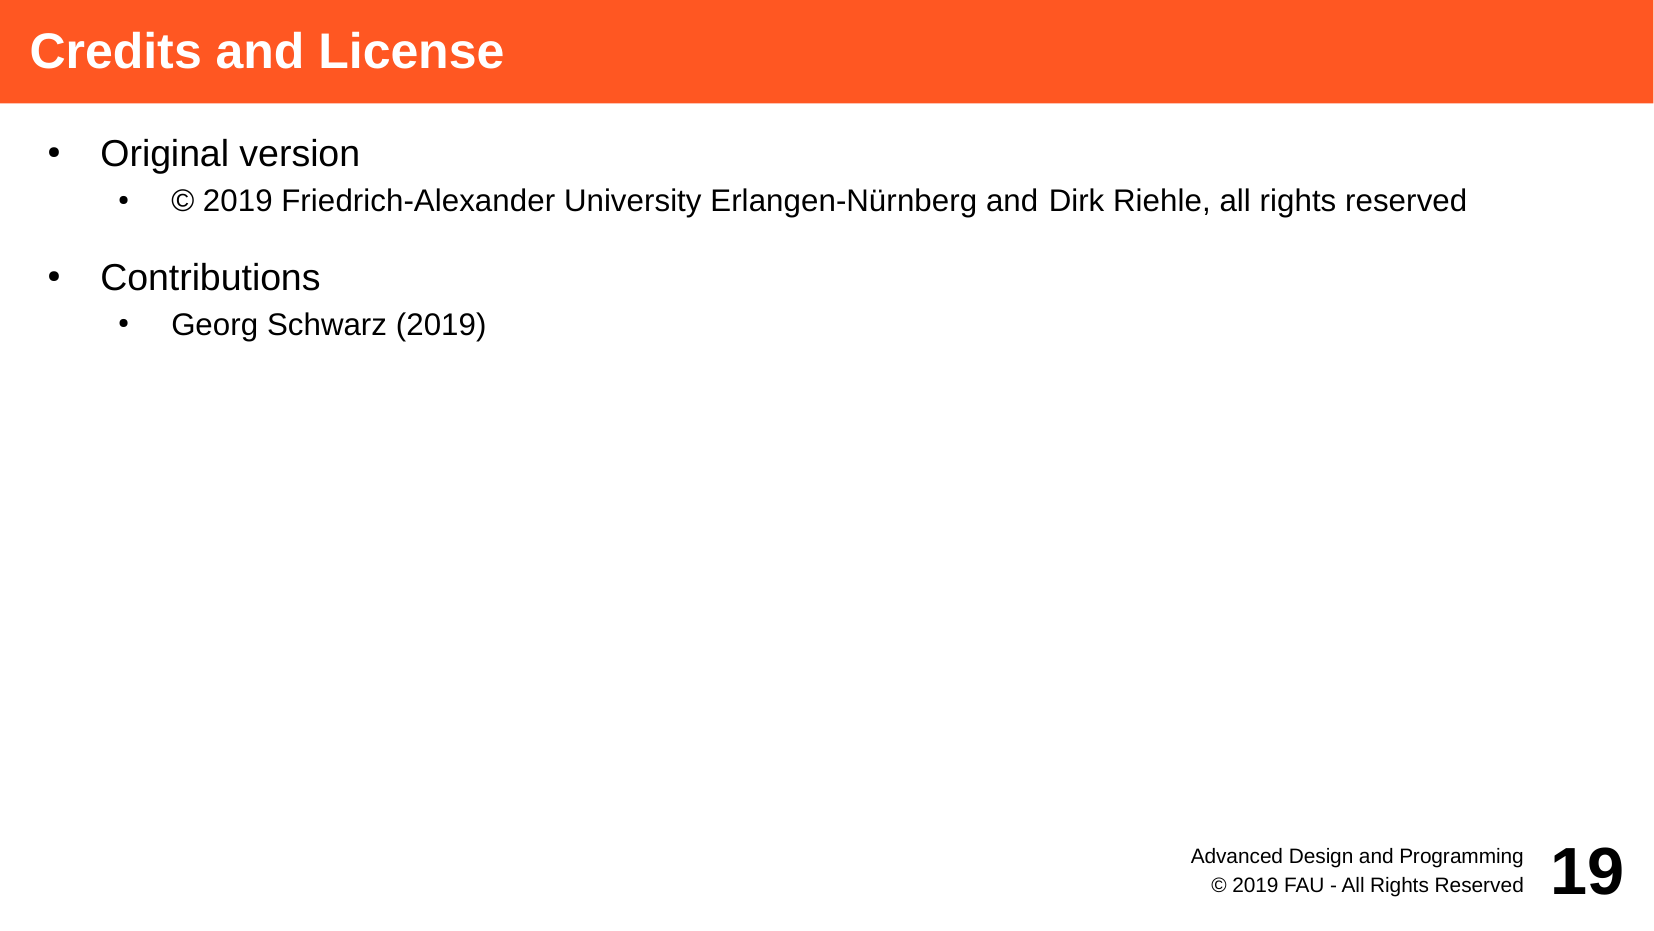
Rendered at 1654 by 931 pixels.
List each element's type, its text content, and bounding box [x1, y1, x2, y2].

title Credits and License [0, 0, 1654, 104]
list Original version © 2019 Friedrich-Alexander University Erlangen-Nürnberg and Dirk Riehle, all rights reserved Contributions Georg Schwarz (2019) [29, 132, 1625, 813]
